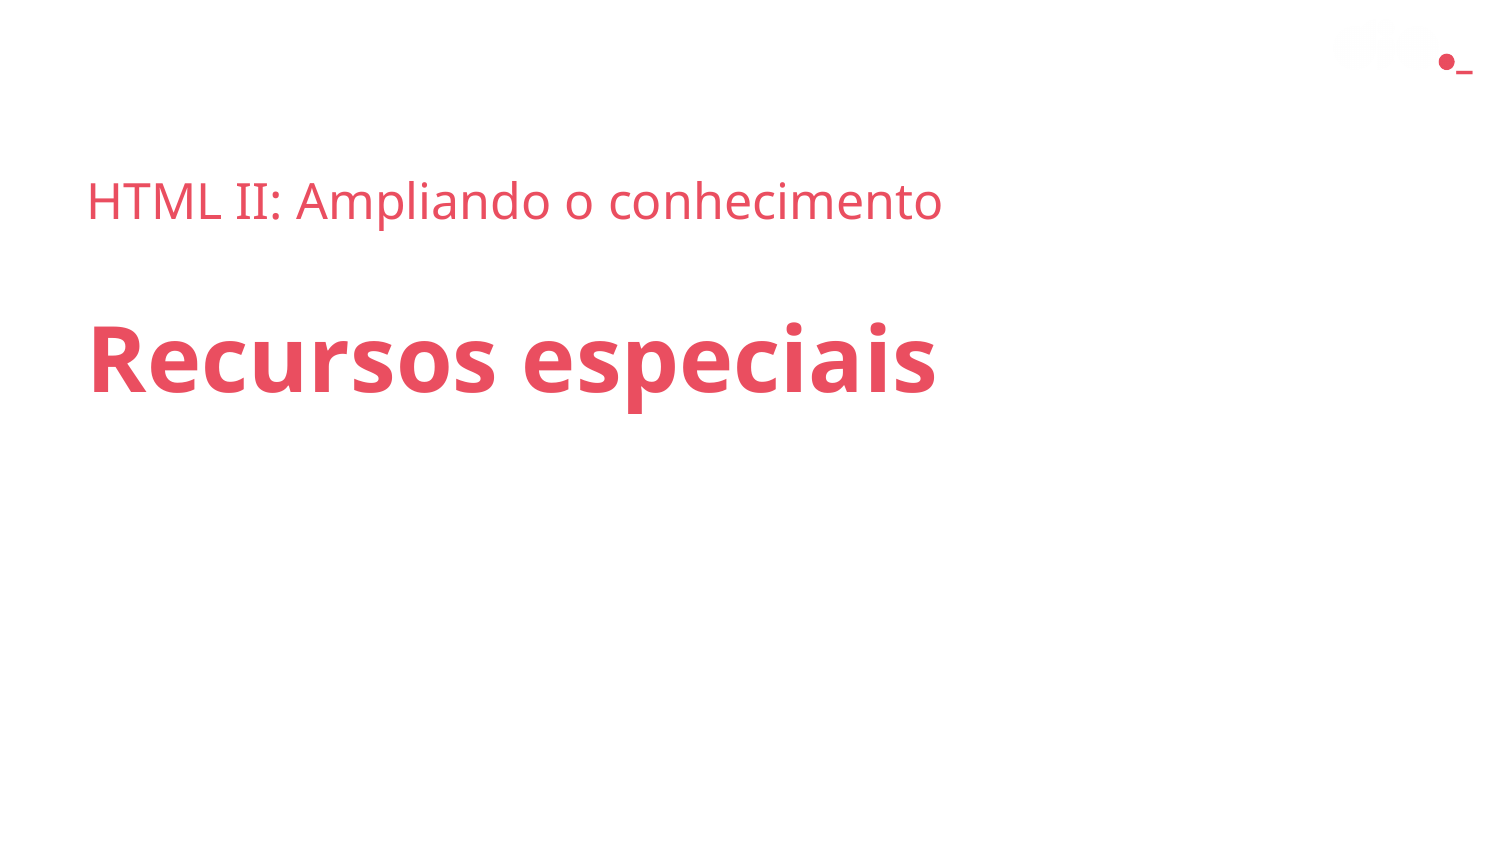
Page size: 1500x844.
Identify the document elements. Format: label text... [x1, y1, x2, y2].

text_box HTML II: Ampliando o conhecimento [71, 145, 1383, 225]
picture [1333, 19, 1473, 75]
text_box Recursos especiais [71, 269, 1342, 550]
